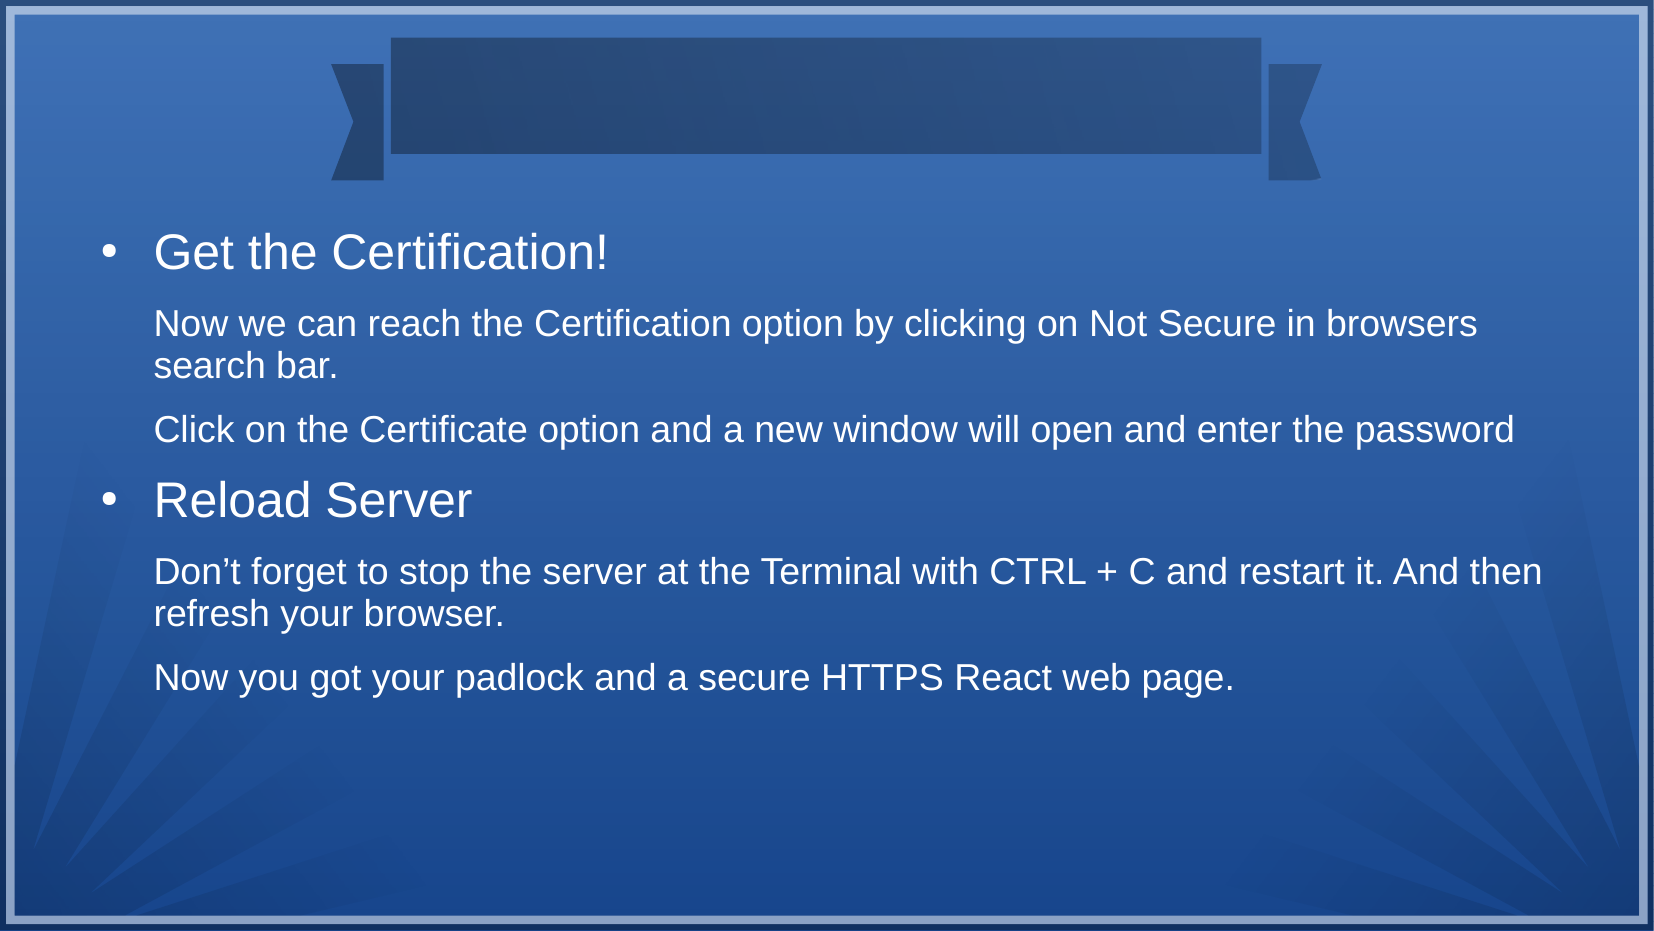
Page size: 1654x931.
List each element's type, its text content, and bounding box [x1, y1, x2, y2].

list Get the Certification! Now we can reach the Certification option by clicking on Not Secure in browsers search bar. Click on the Certificate option and a new window will open and enter the password Reload Server Don’t forget to stop the server at the Terminal with CTRL + C and restart it. And then refresh your browser. Now you got your padlock and a secure HTTPS React web page. [82, 224, 1571, 848]
